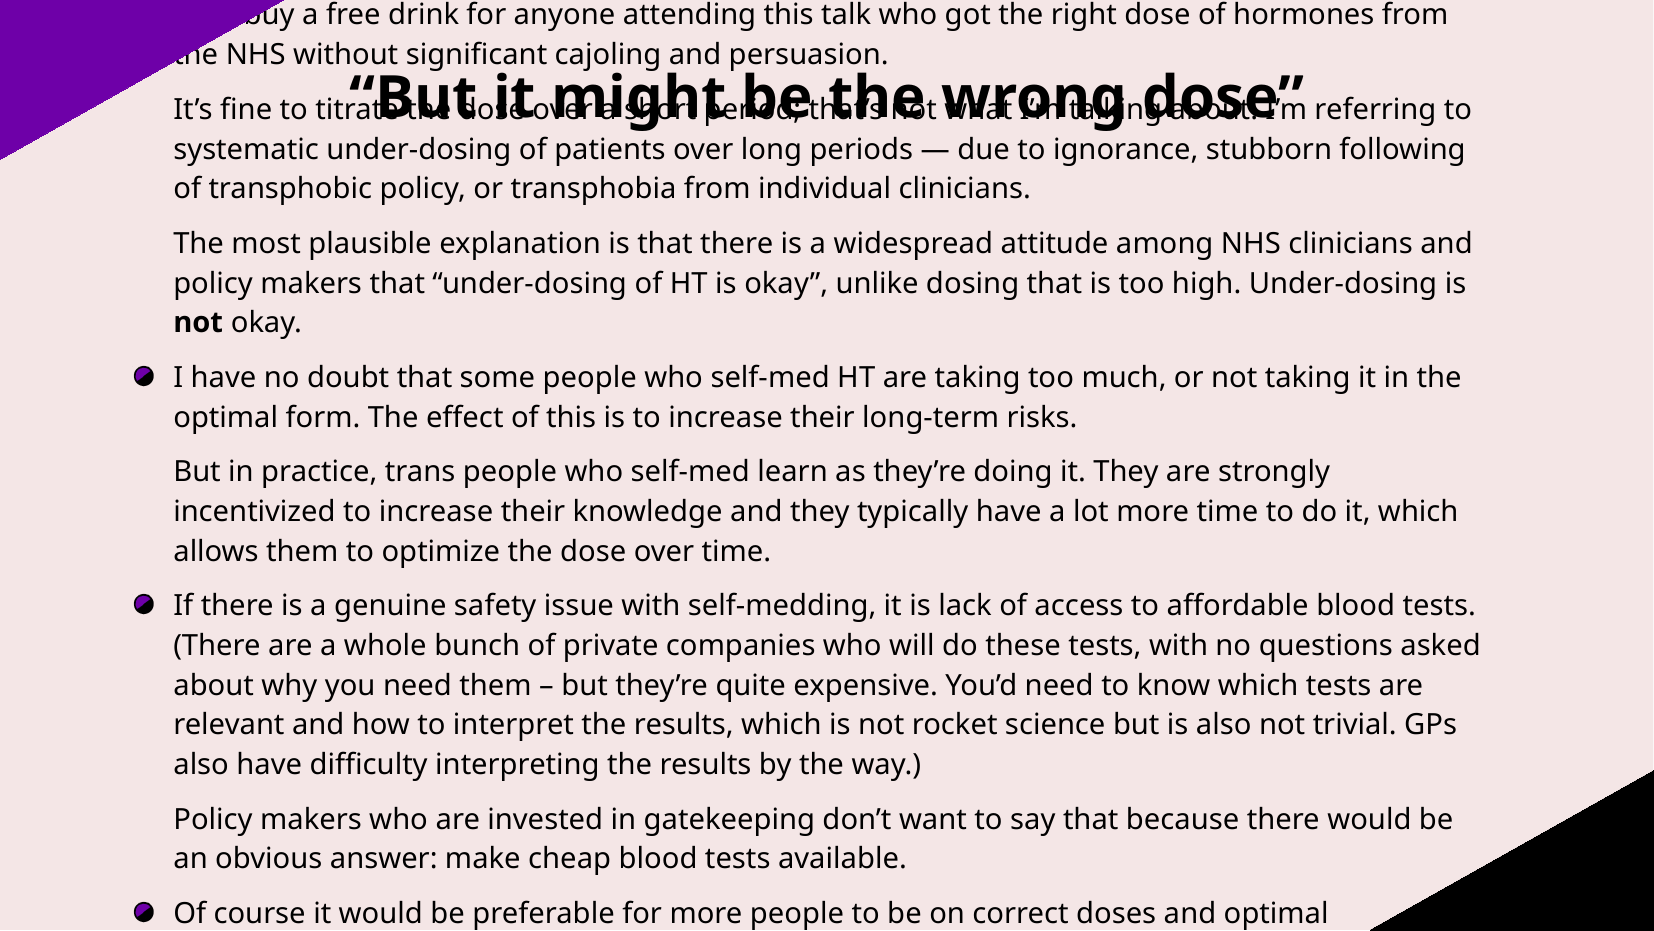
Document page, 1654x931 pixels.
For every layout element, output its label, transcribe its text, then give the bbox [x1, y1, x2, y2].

text_box [0, 0, 284, 160]
subtitle I will buy a free drink for anyone attending this talk who got the right dose of hormones from the NHS without significant cajoling and persuasion. It’s fine to titrate the dose over a short period; that’s not what I’m talking about. I’m referring to systematic under-dosing of patients over long periods — due to ignorance, stubborn following of transphobic policy, or transphobia from individual clinicians. The most plausible explanation is that there is a widespread attitude among NHS clinicians and policy makers that “under-dosing of HT is okay”, unlike dosing that is too high. Under-dosing is not okay. I have no doubt that some people who self-med HT are taking too much, or not taking it in the optimal form. The effect of this is to increase their long-term risks. But in practice, trans people who self-med learn as they’re doing it. They are strongly incentivized to increase their knowledge and they typically have a lot more time to do it, which allows them to optimize the dose over time. If there is a genuine safety issue with self-medding, it is lack of access to affordable blood tests. (There are a whole bunch of private companies who will do these tests, with no questions asked about why you need them – but they’re quite expensive. You’d need to know which tests are relevant and how to interpret the results, which is not rocket science but is also not trivial. GPs also have difficulty interpreting the results by the way.) Policy makers who are invested in gatekeeping don’t want to say that because there would be an obvious answer: make cheap blood tests available. Of course it would be preferable for more people to be on correct doses and optimal administration routes from the start. Ending NHS gatekeeping would be far more effective in doing that than attacking grey-market HT. [132, 140, 1487, 865]
text_box [1370, 770, 1654, 931]
picture [132, 900, 155, 924]
title “But it might be the wrong dose” [82, 35, 1571, 154]
